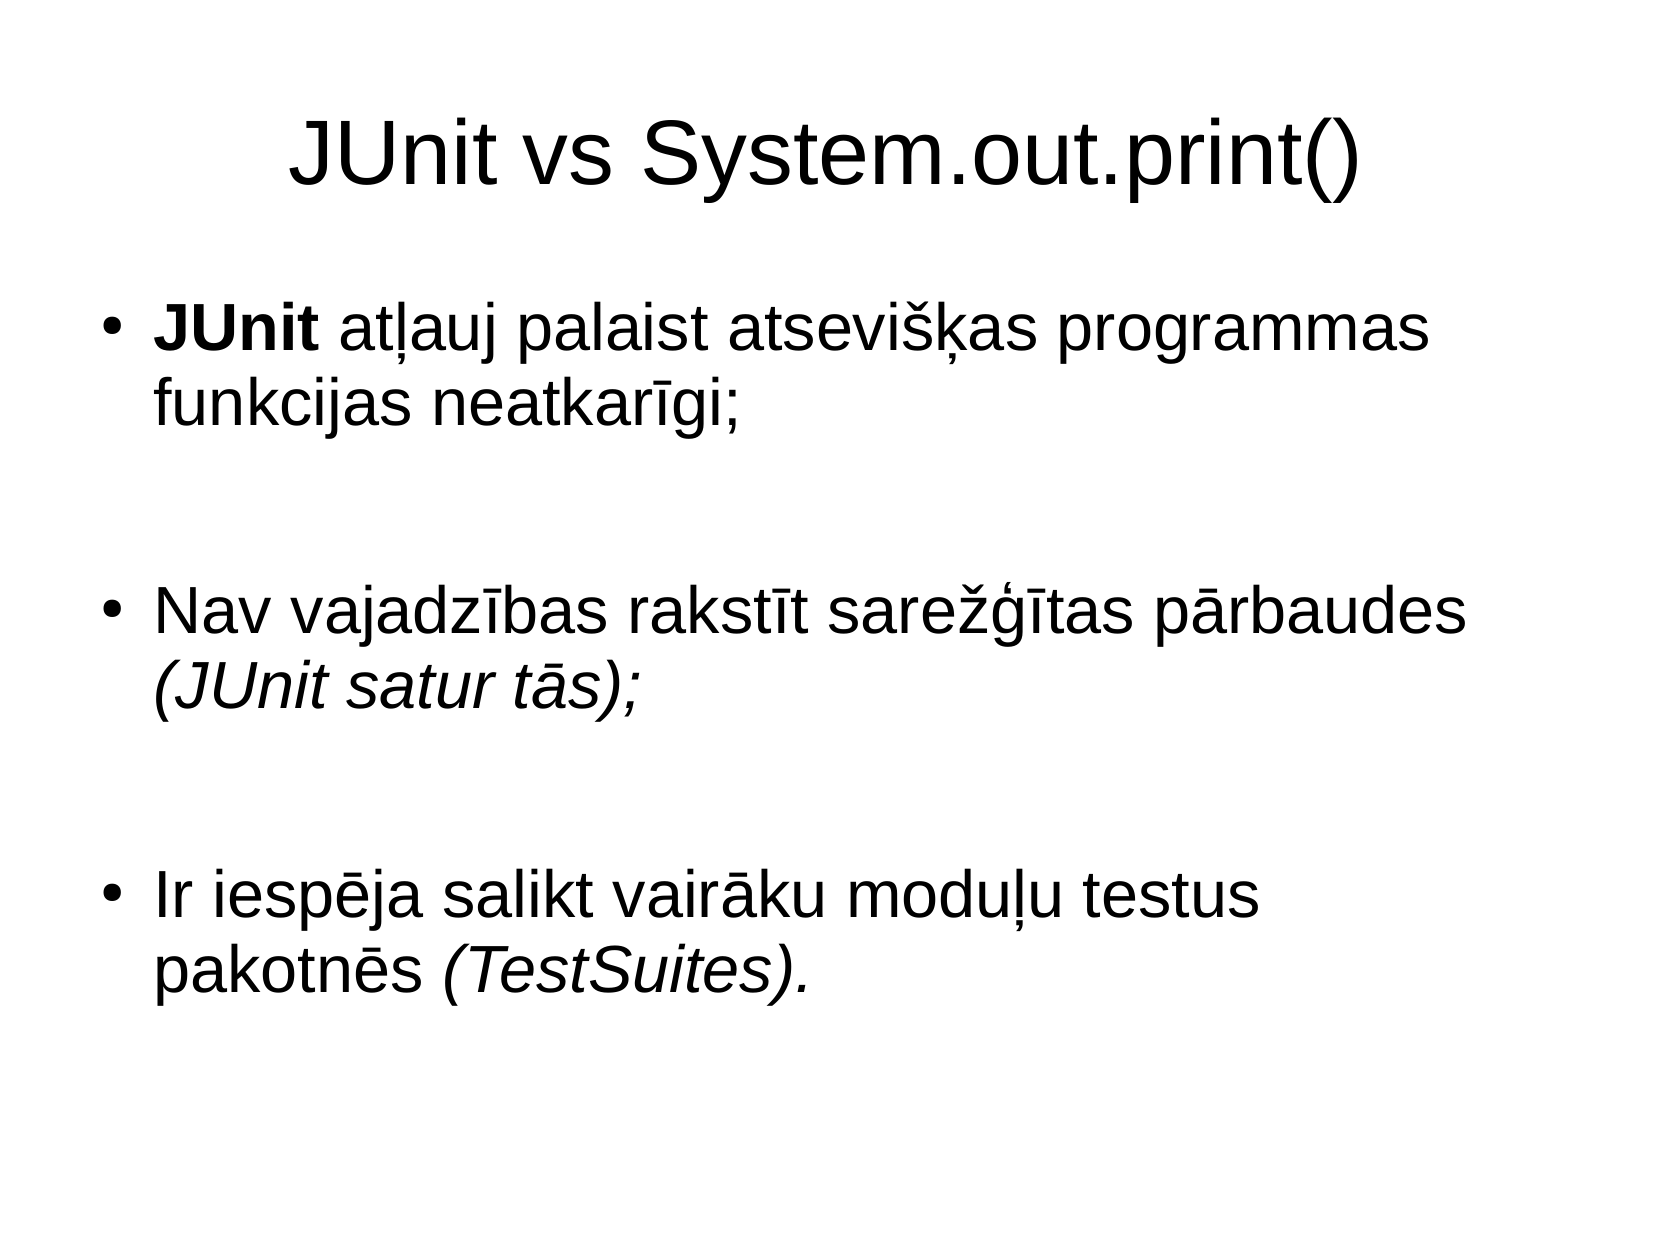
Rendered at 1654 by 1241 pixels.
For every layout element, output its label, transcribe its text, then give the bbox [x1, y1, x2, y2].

title JUnit vs System.out.print() [82, 49, 1571, 257]
list JUnit atļauj palaist atsevišķas programmas funkcijas neatkarīgi; Nav vajadzības rakstīt sarežģītas pārbaudes (JUnit satur tās); Ir iespēja salikt vairāku moduļu testus pakotnēs (TestSuites). [82, 290, 1538, 1010]
